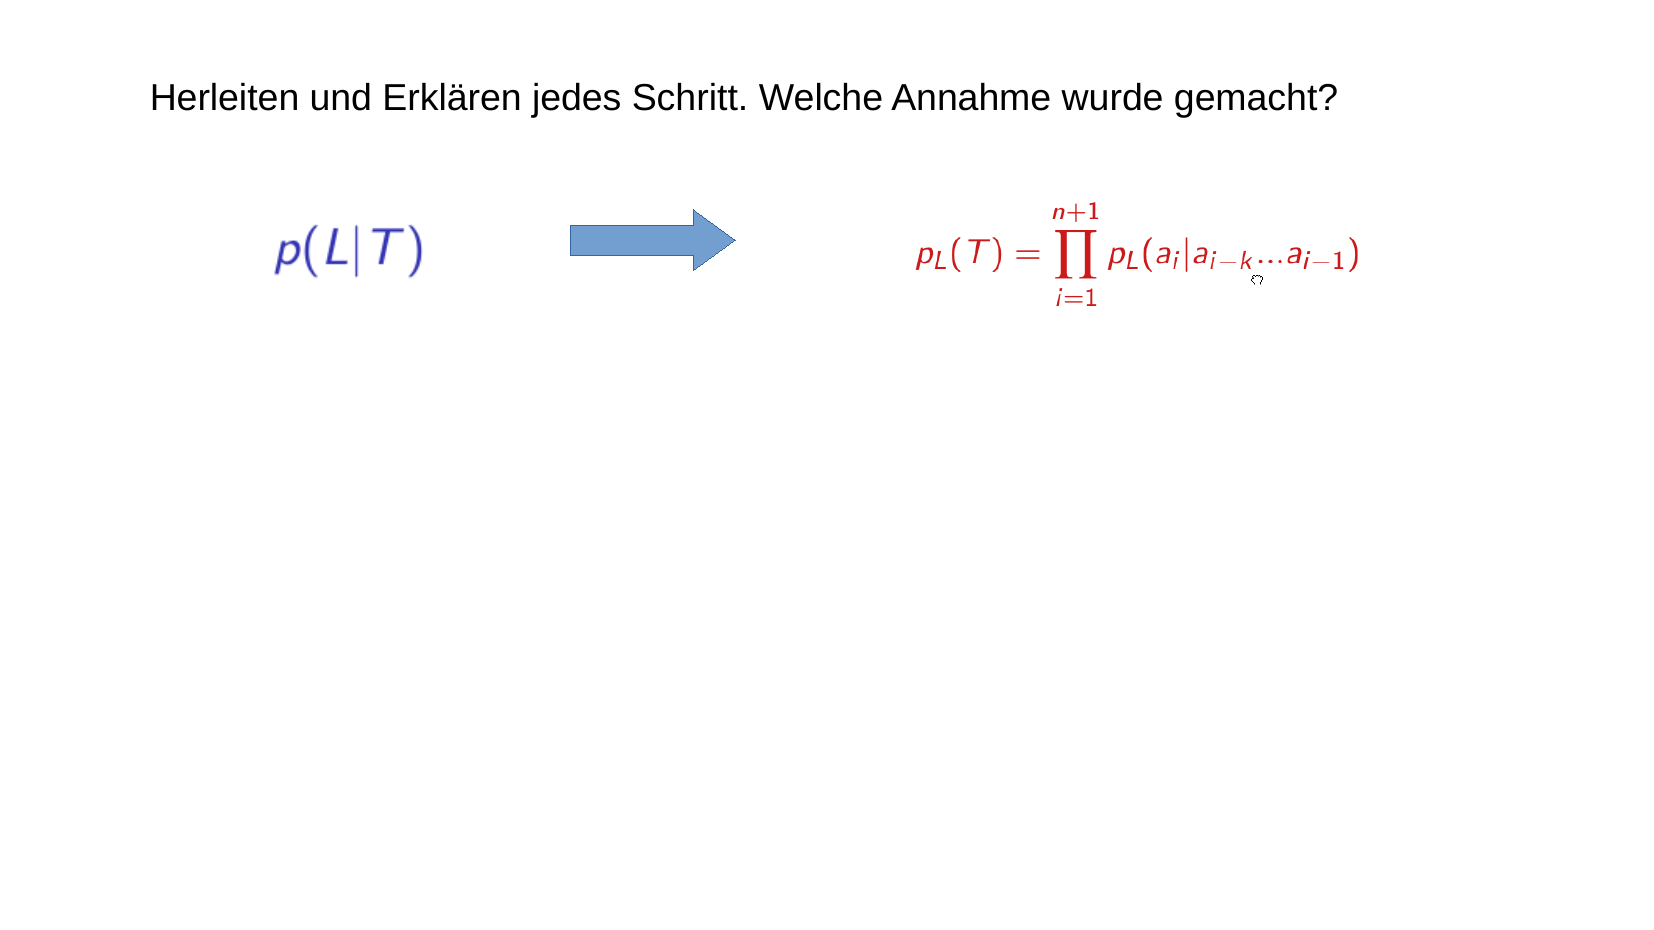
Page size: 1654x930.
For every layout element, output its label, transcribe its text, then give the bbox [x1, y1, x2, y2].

picture [269, 172, 1426, 331]
text_box [570, 209, 736, 271]
text_box Herleiten und Erklären jedes Schritt. Welche Annahme wurde gemacht? [135, 69, 1441, 210]
